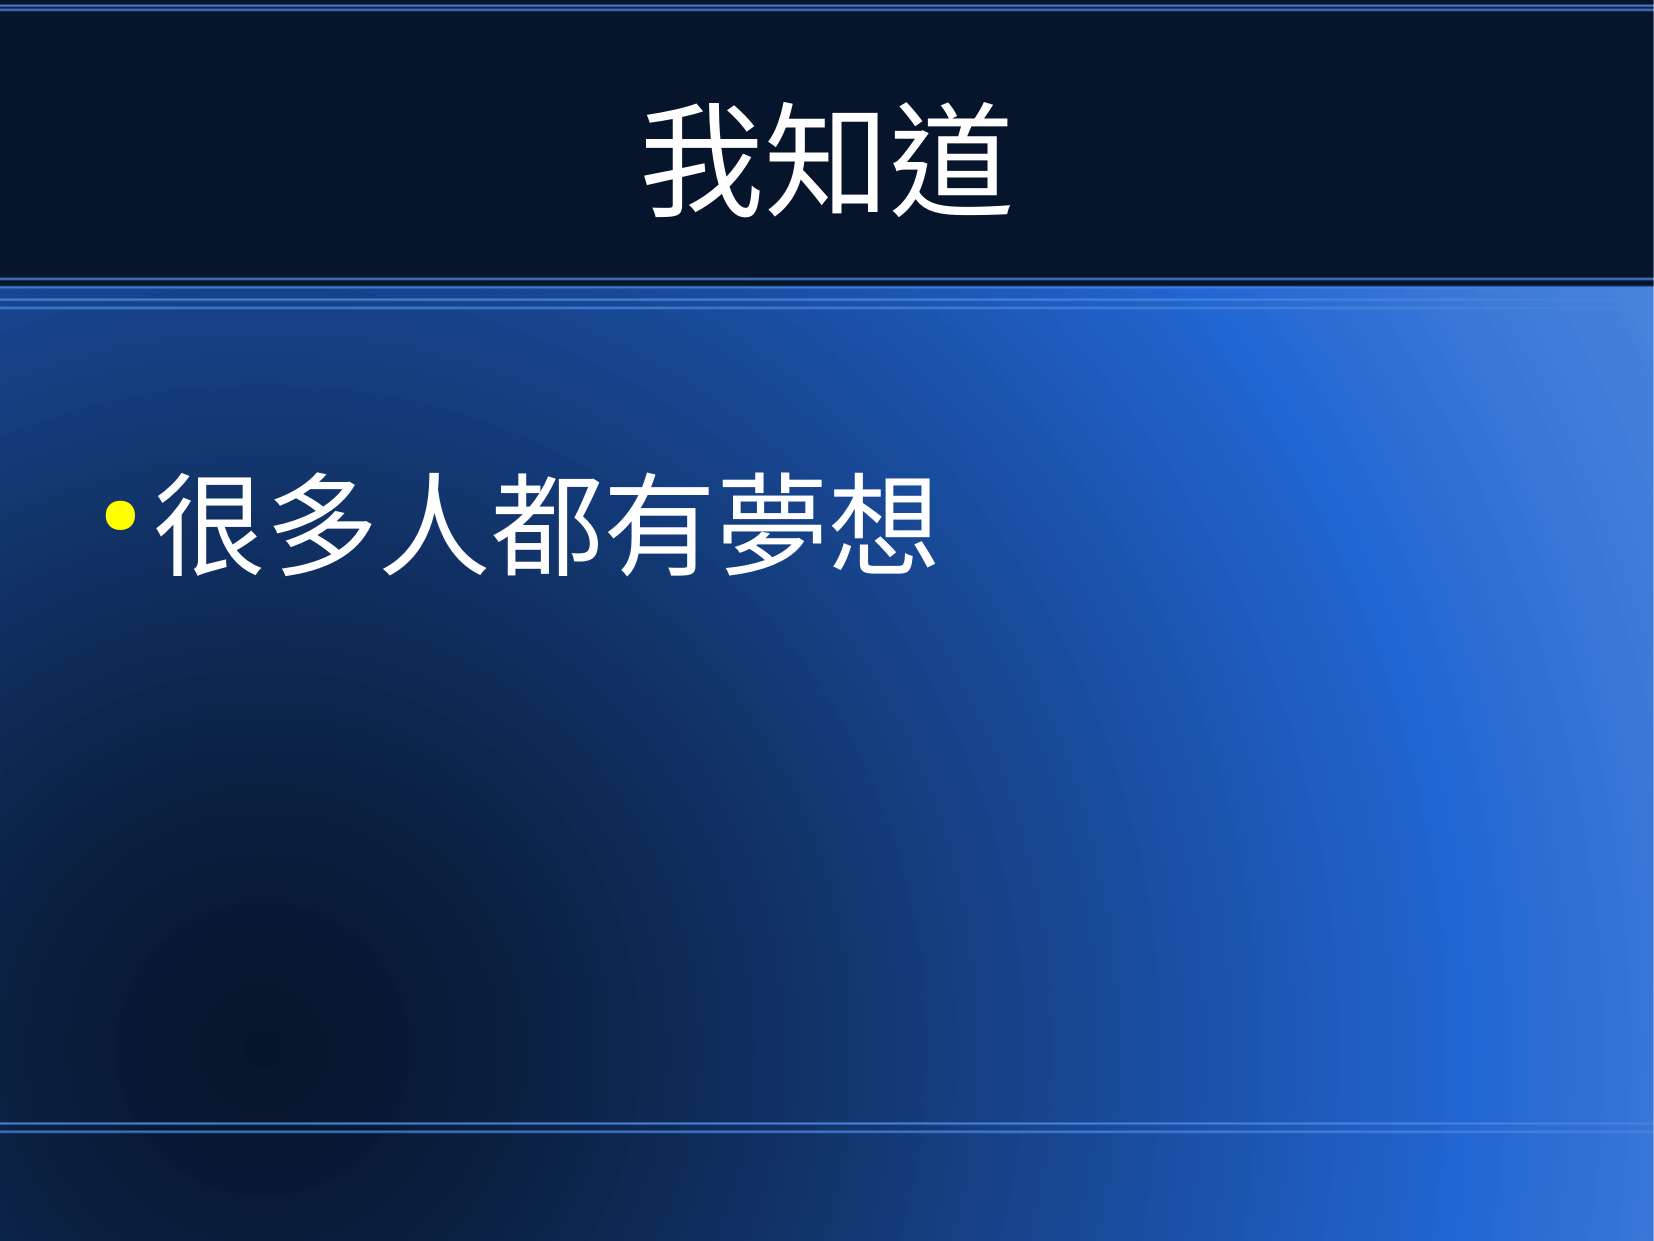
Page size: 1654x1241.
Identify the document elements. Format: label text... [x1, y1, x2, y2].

picture [0, 0, 1654, 1241]
title 我知道 [82, 49, 1571, 257]
list 很多人都有夢想 [82, 355, 1571, 1241]
